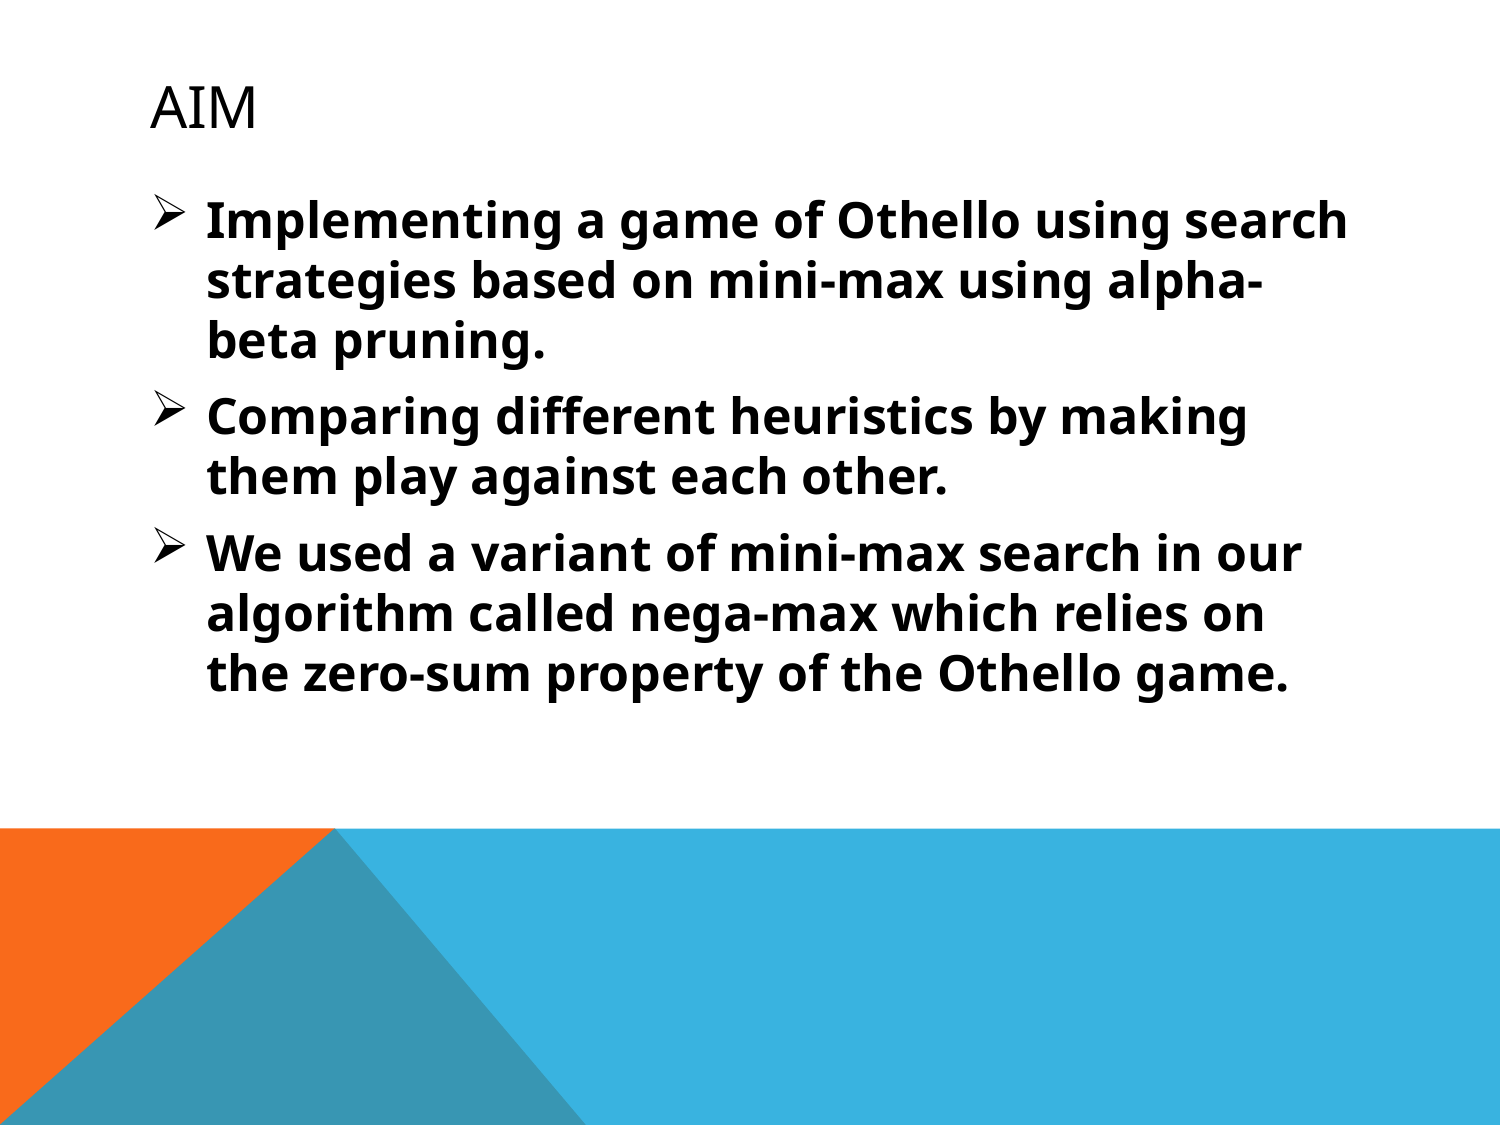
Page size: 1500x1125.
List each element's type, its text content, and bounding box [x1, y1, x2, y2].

title AIM [135, 60, 1369, 150]
list Implementing a game of Othello using search strategies based on mini-max using alpha-beta pruning. Comparing different heuristics by making them play against each other. We used a variant of mini-max search in our algorithm called nega-max which relies on the zero-sum property of the Othello game. [135, 180, 1369, 768]
